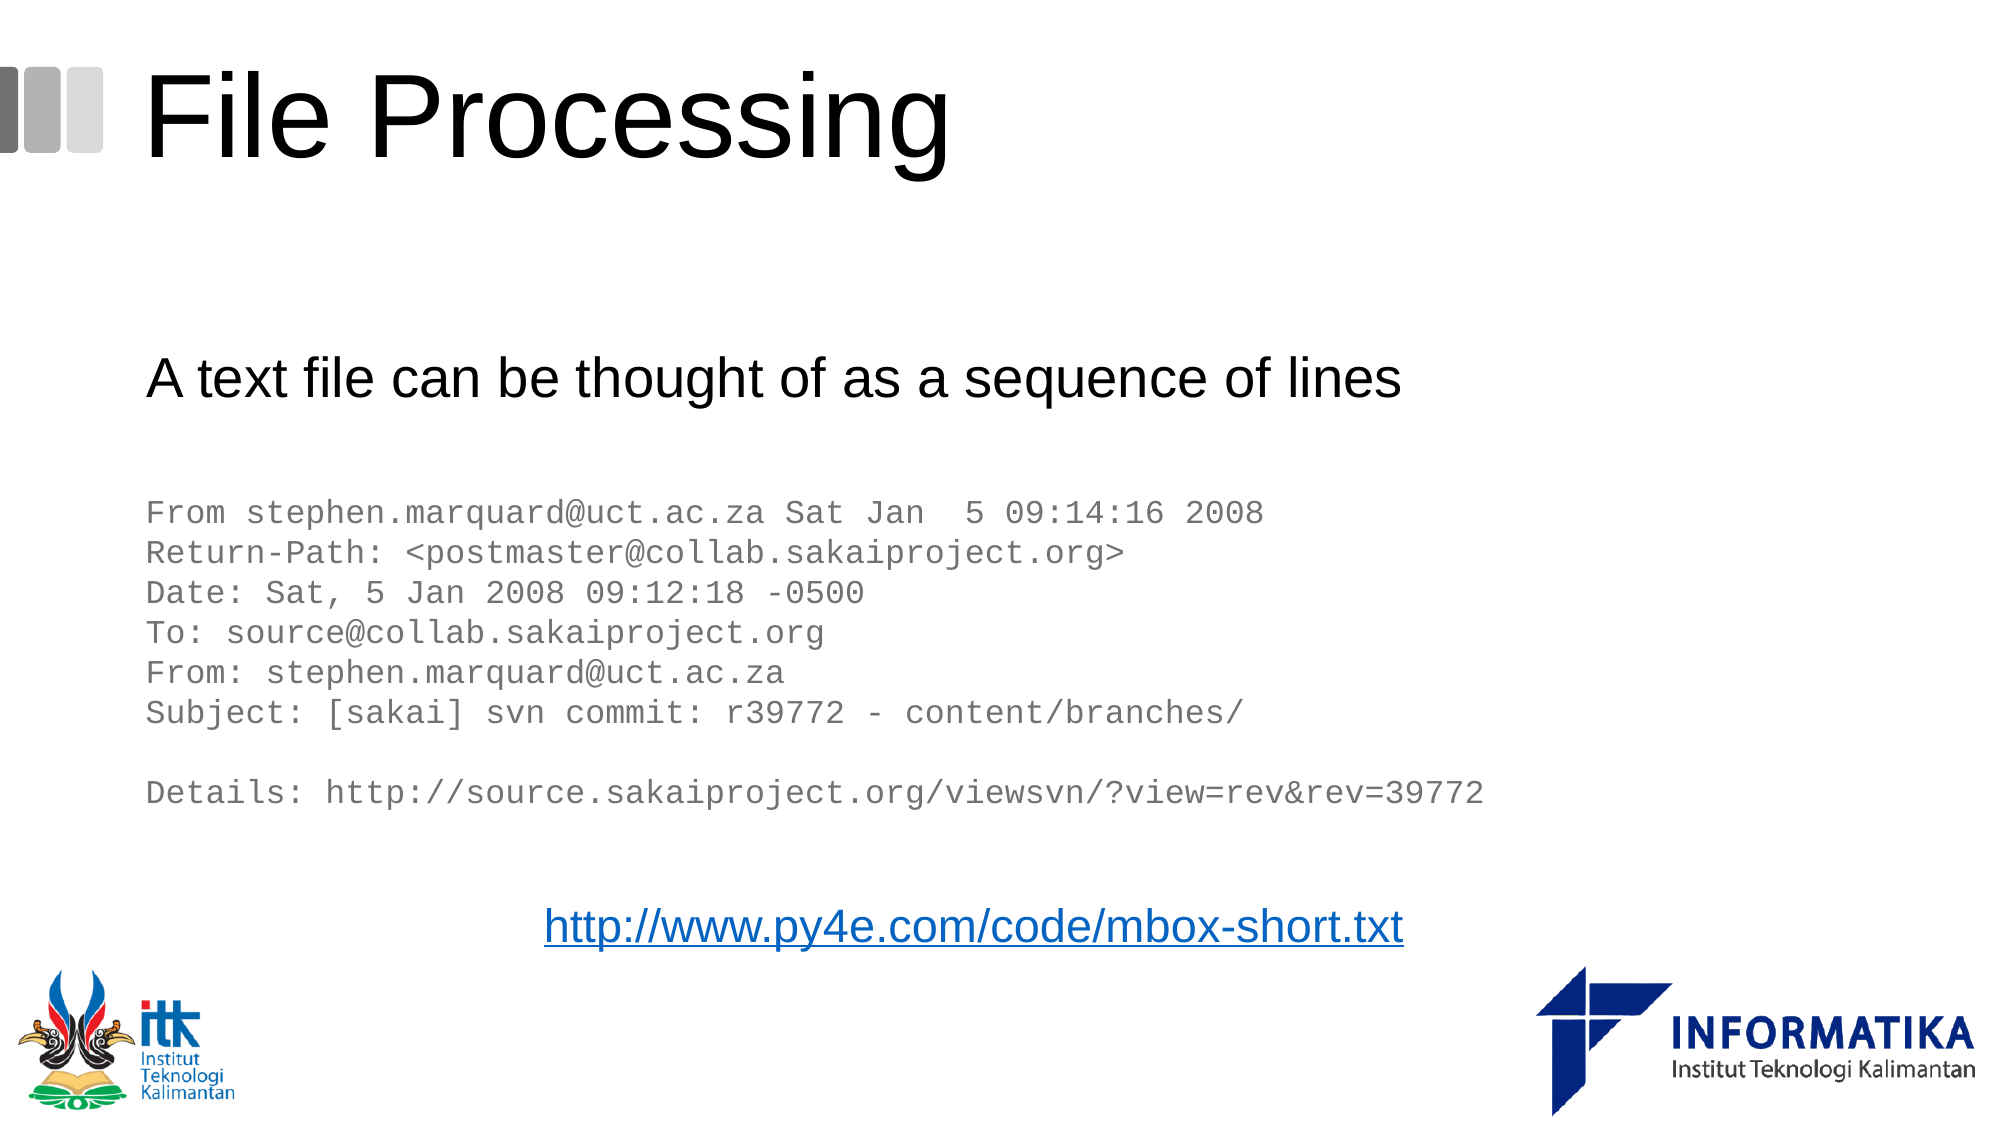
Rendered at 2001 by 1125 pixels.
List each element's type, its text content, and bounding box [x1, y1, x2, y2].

title File Processing [137, 1, 1863, 219]
text_box http://www.py4e.com/code/mbox-short.txt [383, 885, 1565, 962]
picture [0, 935, 253, 1125]
list A text file can be thought of as a sequence of lines [142, 320, 1857, 431]
picture [1534, 965, 1976, 1118]
text_box From stephen.marquard@uct.ac.za Sat Jan 5 09:14:16 2008 Return-Path: <postmaster@collab.sakaiproject.org> Date: Sat, 5 Jan 2008 09:12:18 -0500 To: source@collab.sakaiproject.org From: stephen.marquard@uct.ac.za Subject: [sakai] svn commit: r39772 - content/branches/ Details: http://source.sakaiproject.org/viewsvn/?view=rev&rev=39772 [145, 400, 1875, 901]
